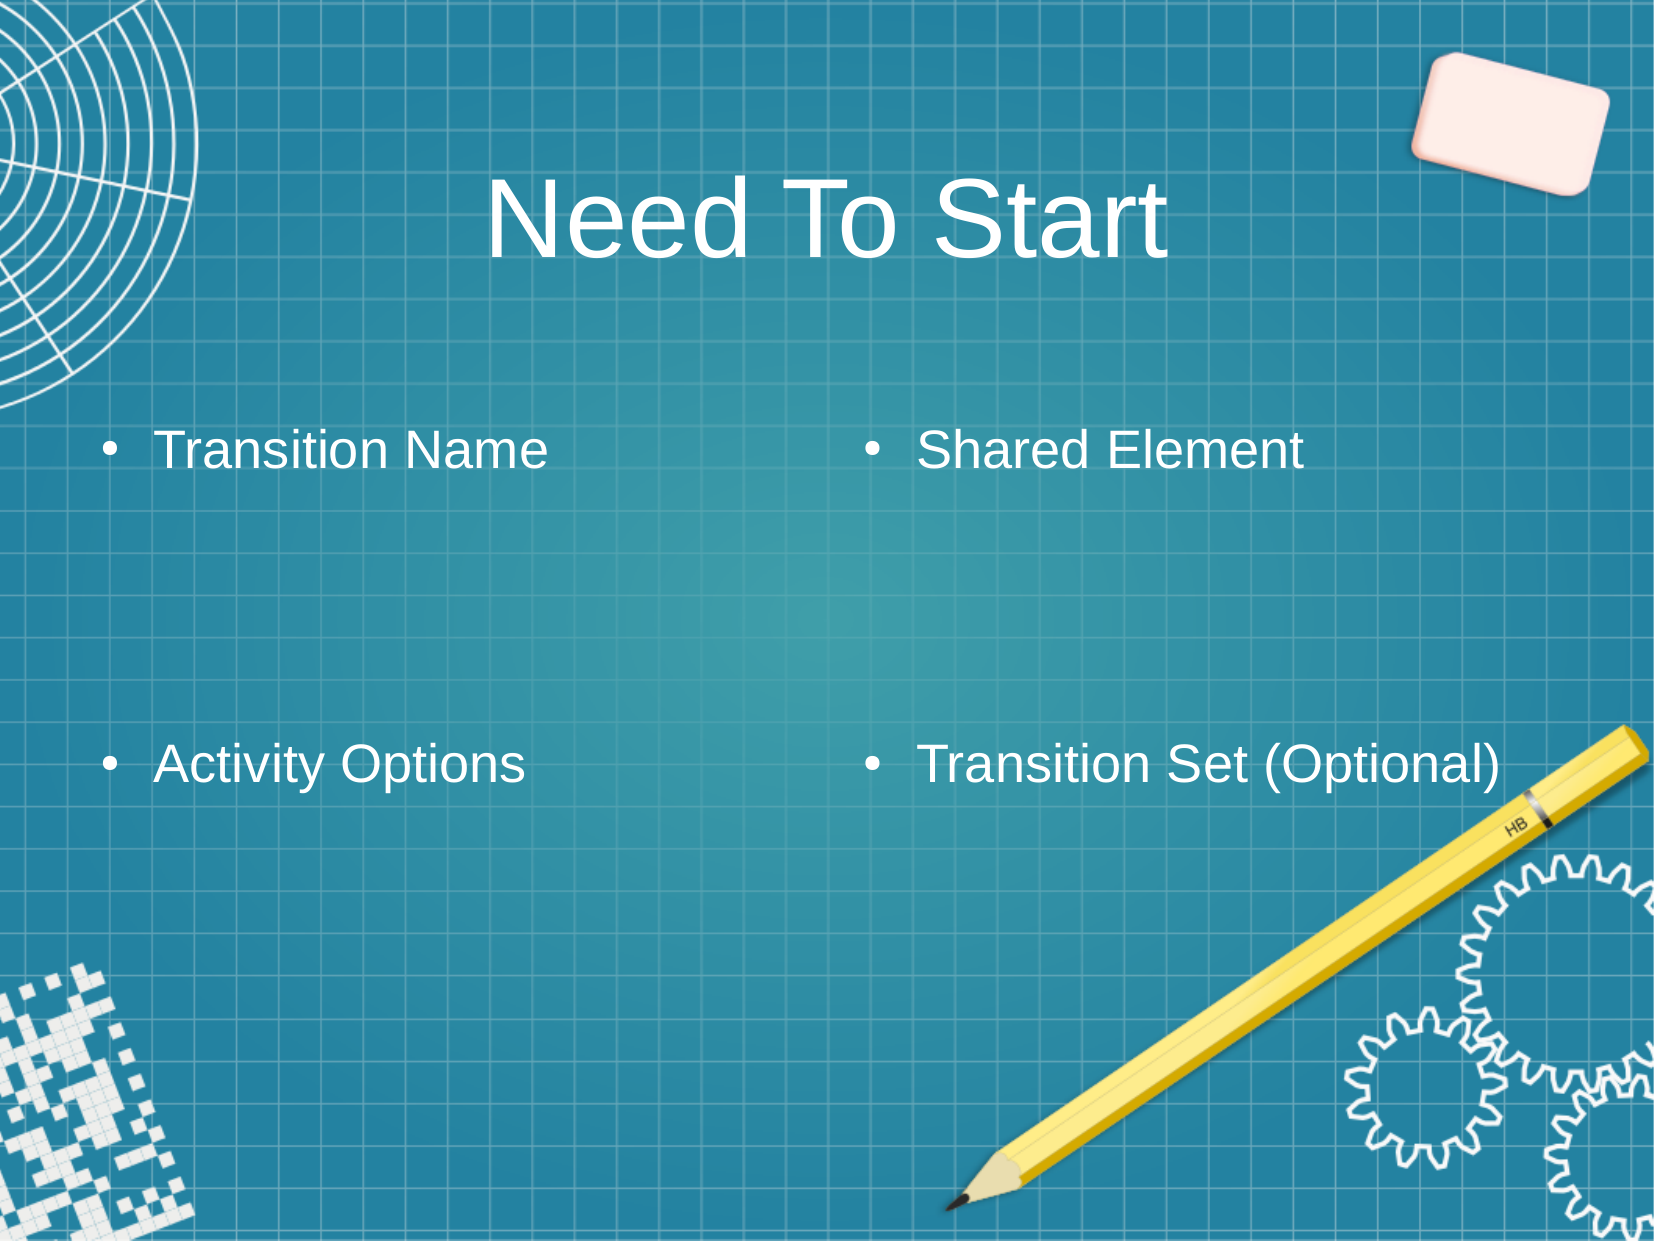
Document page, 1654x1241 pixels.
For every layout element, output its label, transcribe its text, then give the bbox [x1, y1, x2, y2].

list Shared Element [845, 419, 1572, 707]
list Transition Set (Optional) [845, 733, 1572, 1022]
list Transition Name [82, 419, 809, 707]
list Activity Options [82, 733, 809, 1022]
title Need To Start [82, 76, 1571, 361]
picture [0, 0, 1654, 1241]
